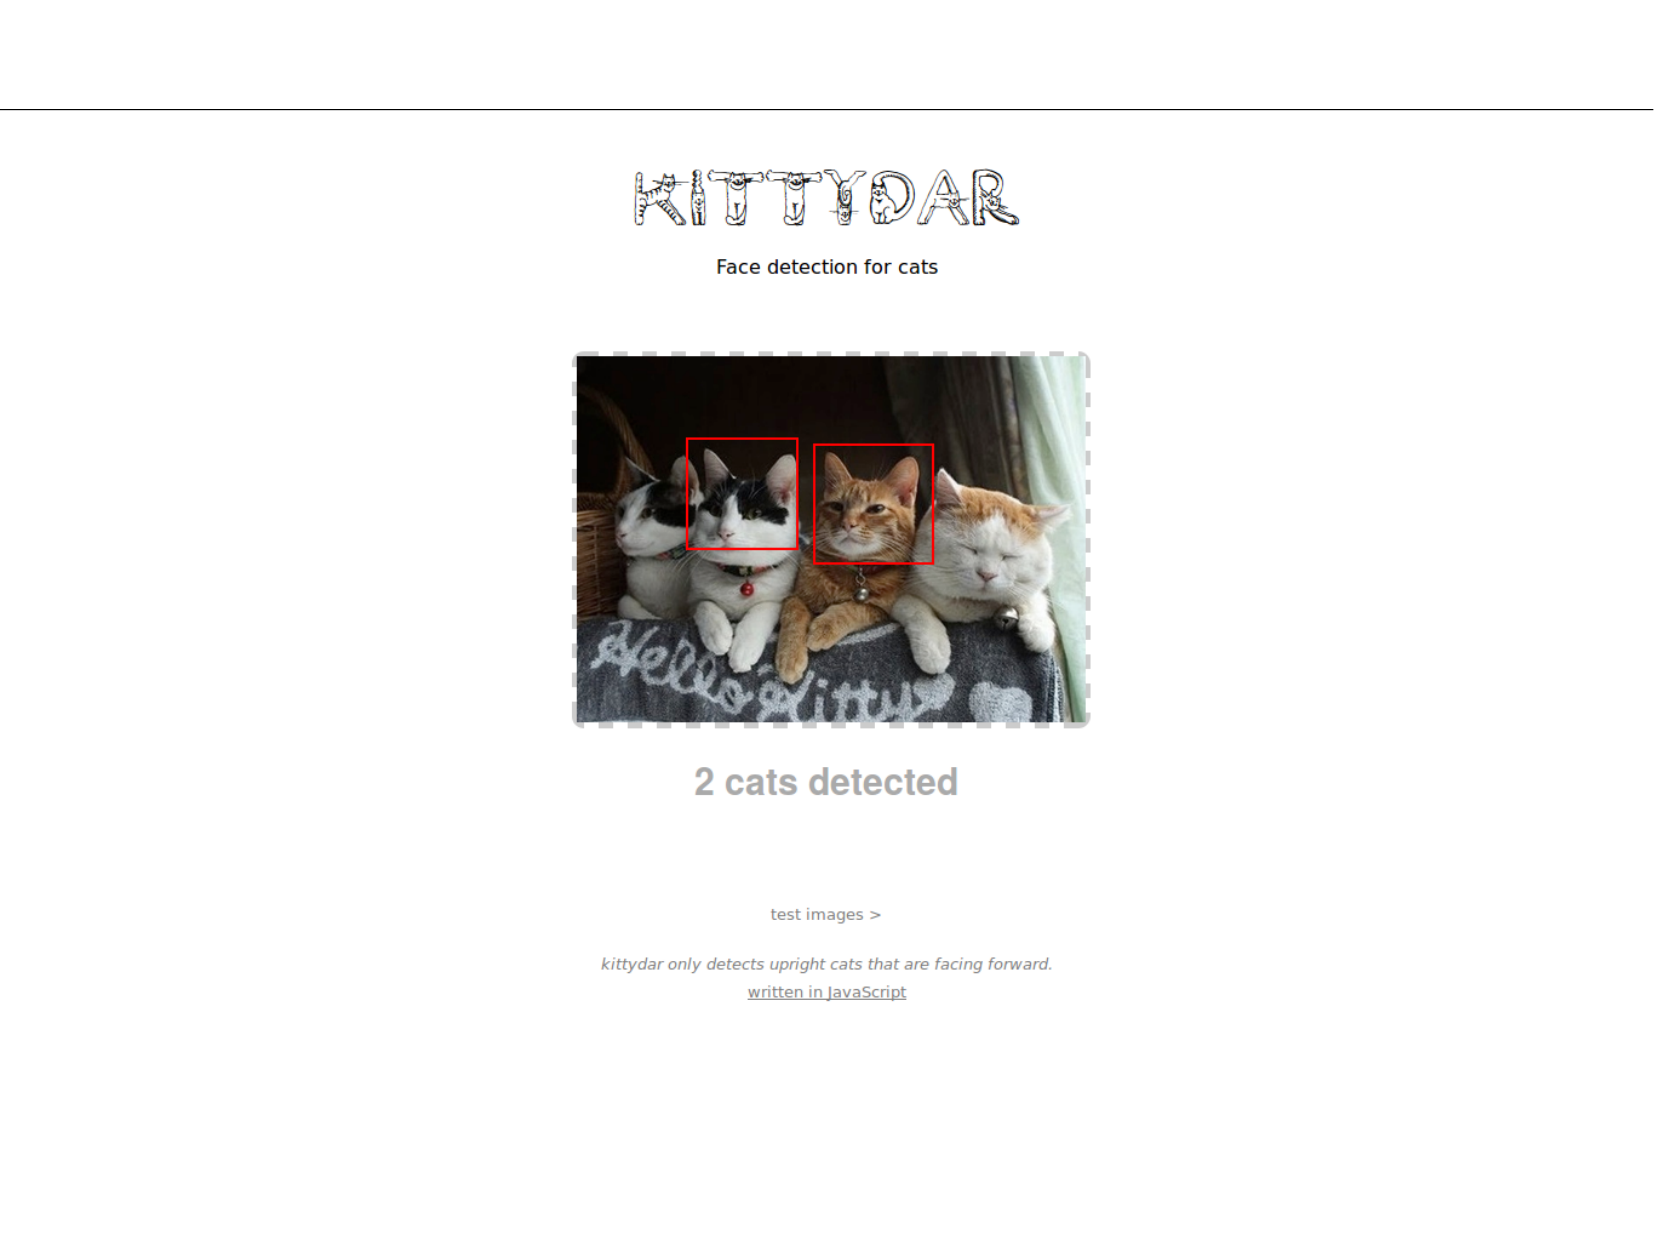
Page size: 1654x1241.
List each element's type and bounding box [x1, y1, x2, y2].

picture [0, 109, 1654, 1040]
